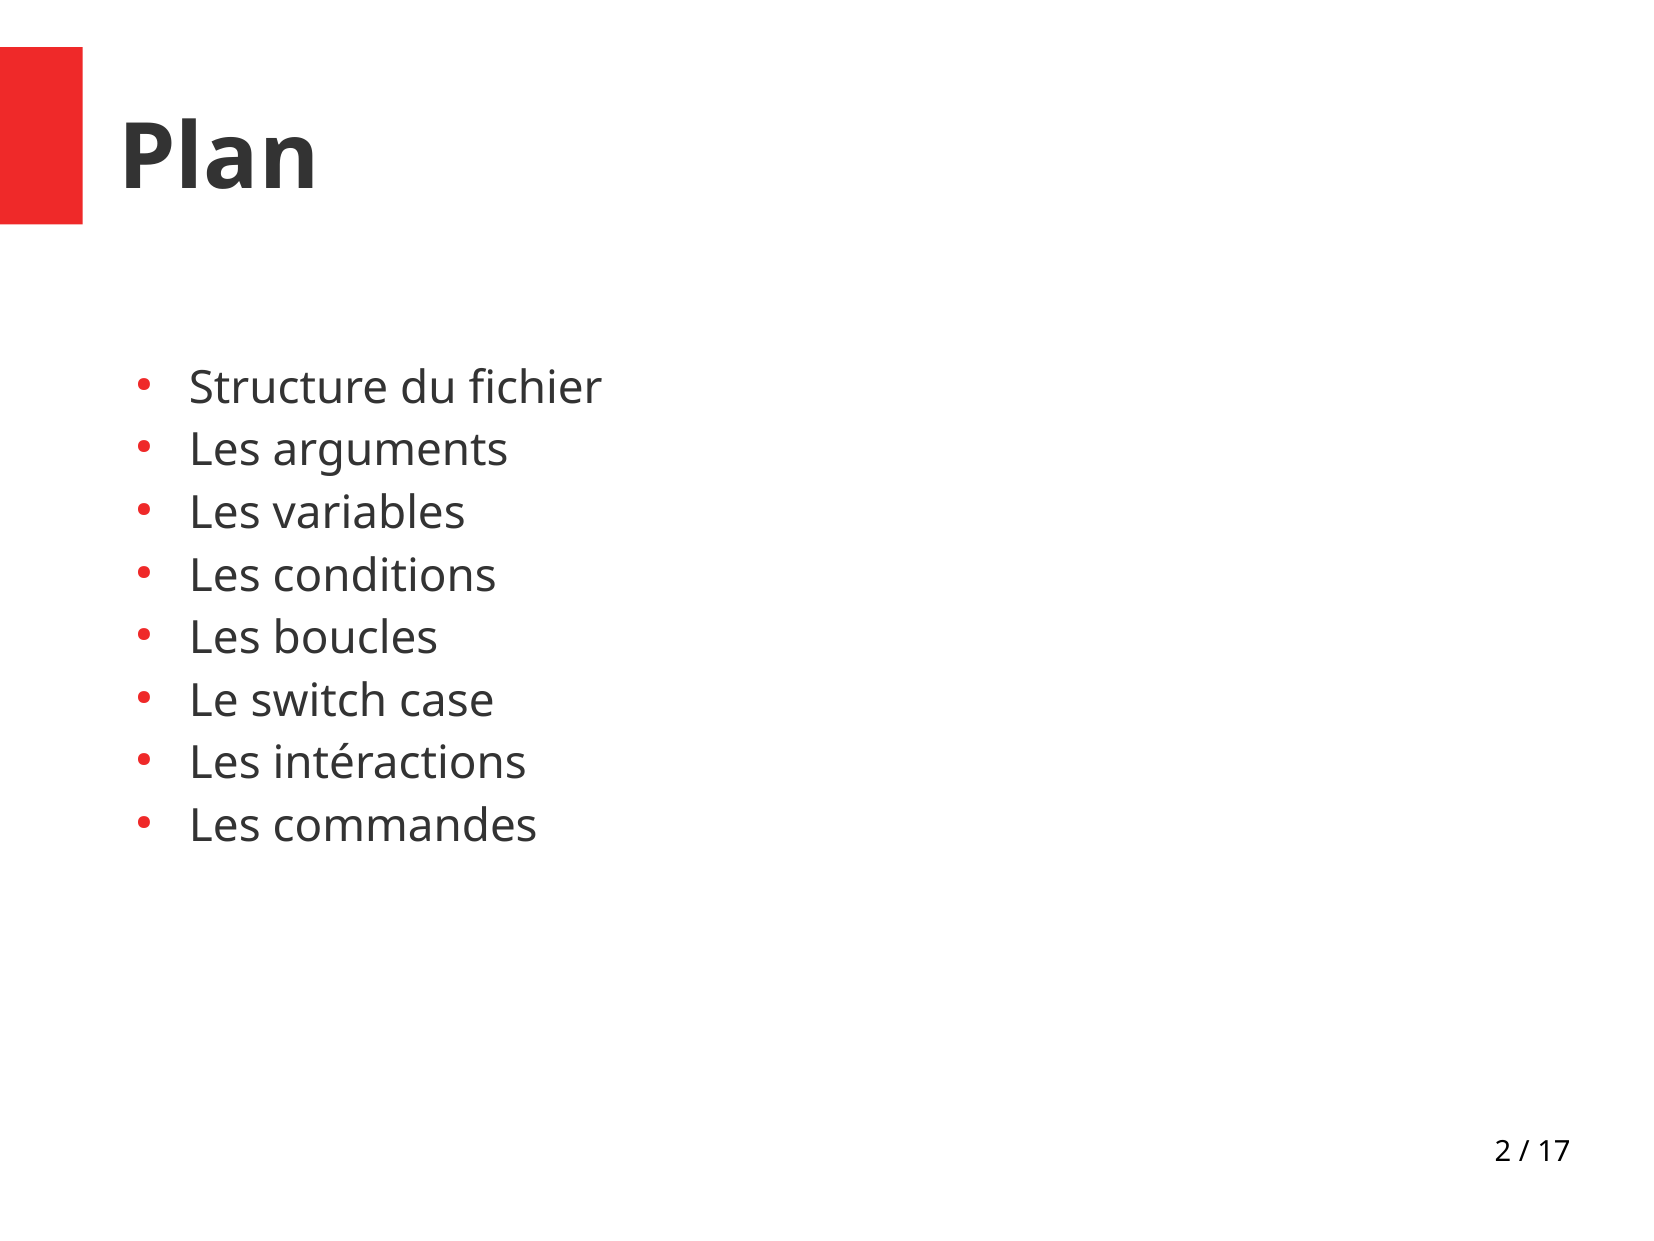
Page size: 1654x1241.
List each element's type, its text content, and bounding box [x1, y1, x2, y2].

list Structure du fichier Les arguments Les variables Les conditions Les boucles Le switch case Les intéractions Les commandes [118, 354, 1536, 1074]
title Plan [118, 49, 1571, 257]
